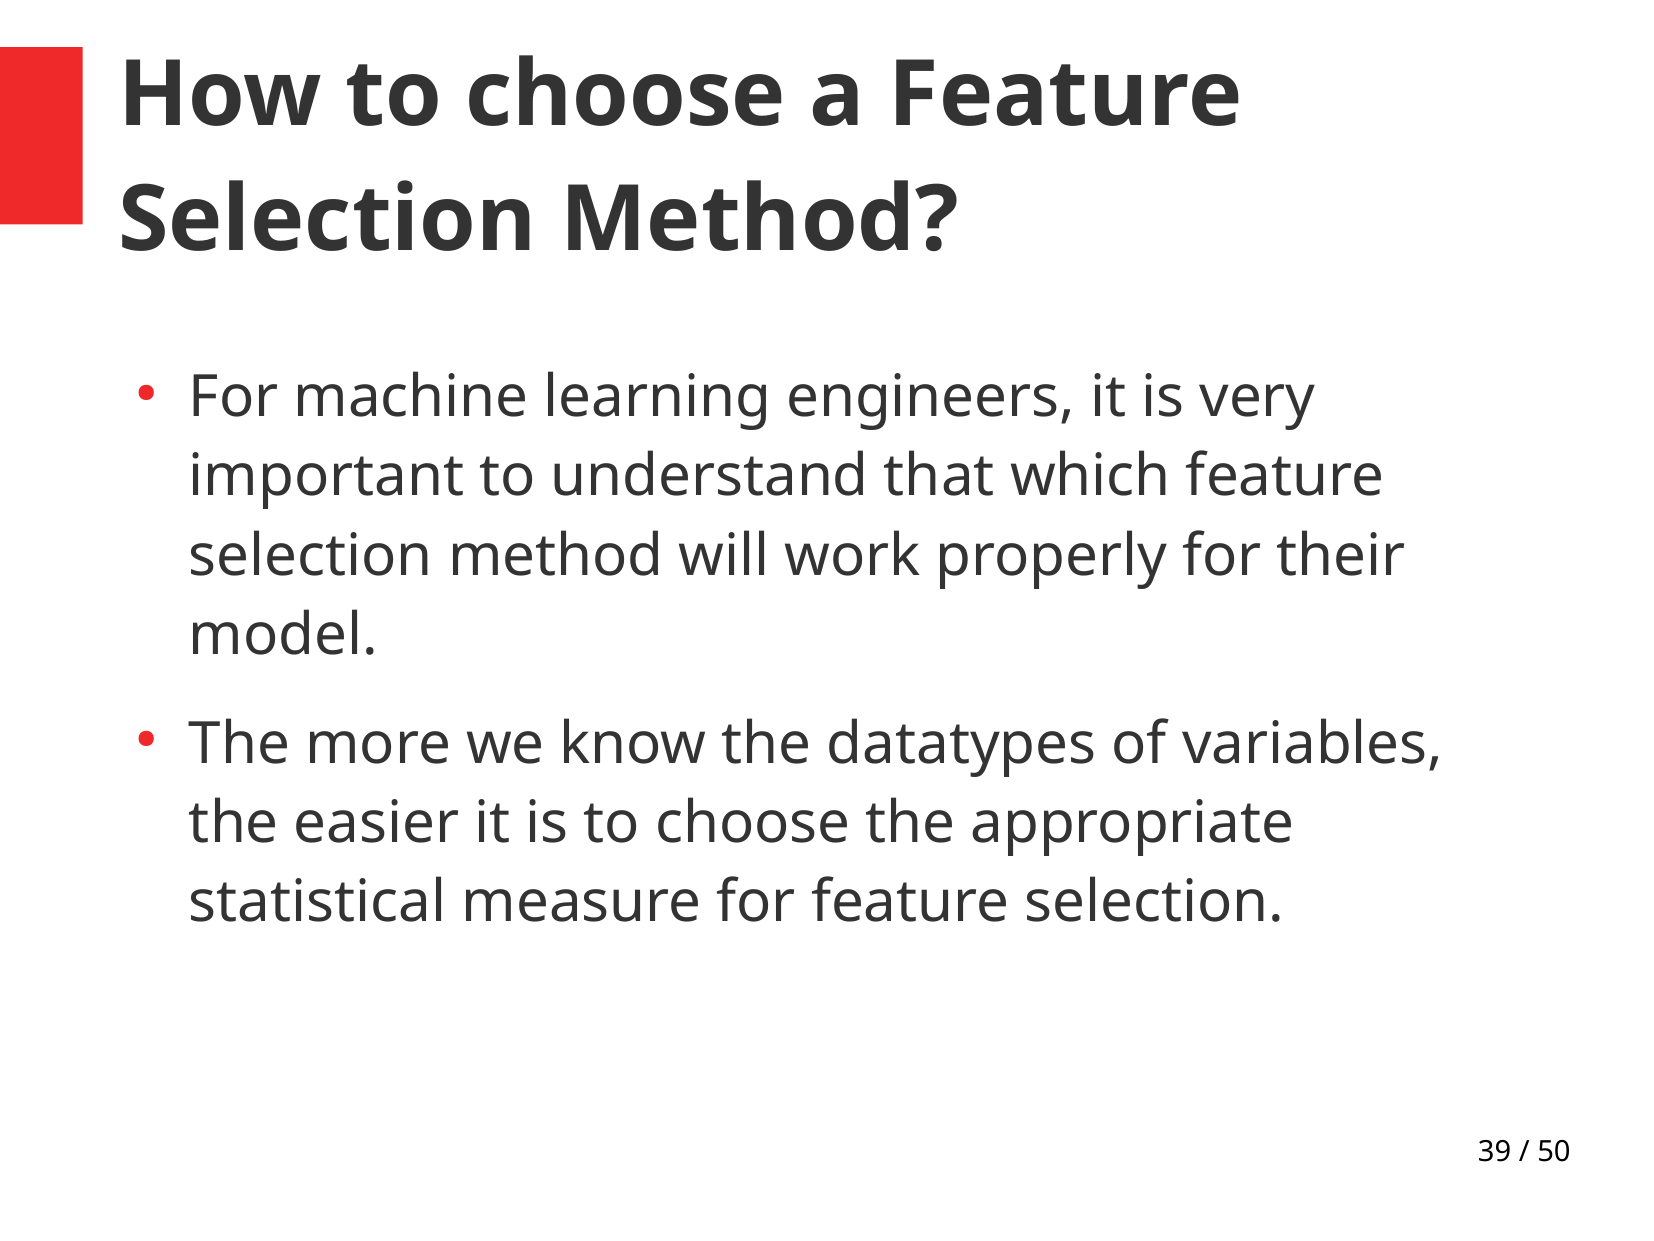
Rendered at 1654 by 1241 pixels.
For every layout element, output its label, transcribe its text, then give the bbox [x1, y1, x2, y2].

title How to choose a Feature Selection Method? [118, 28, 1571, 278]
list For machine learning engineers, it is very important to understand that which feature selection method will work properly for their model. The more we know the datatypes of variables, the easier it is to choose the appropriate statistical measure for feature selection. [118, 354, 1536, 1074]
